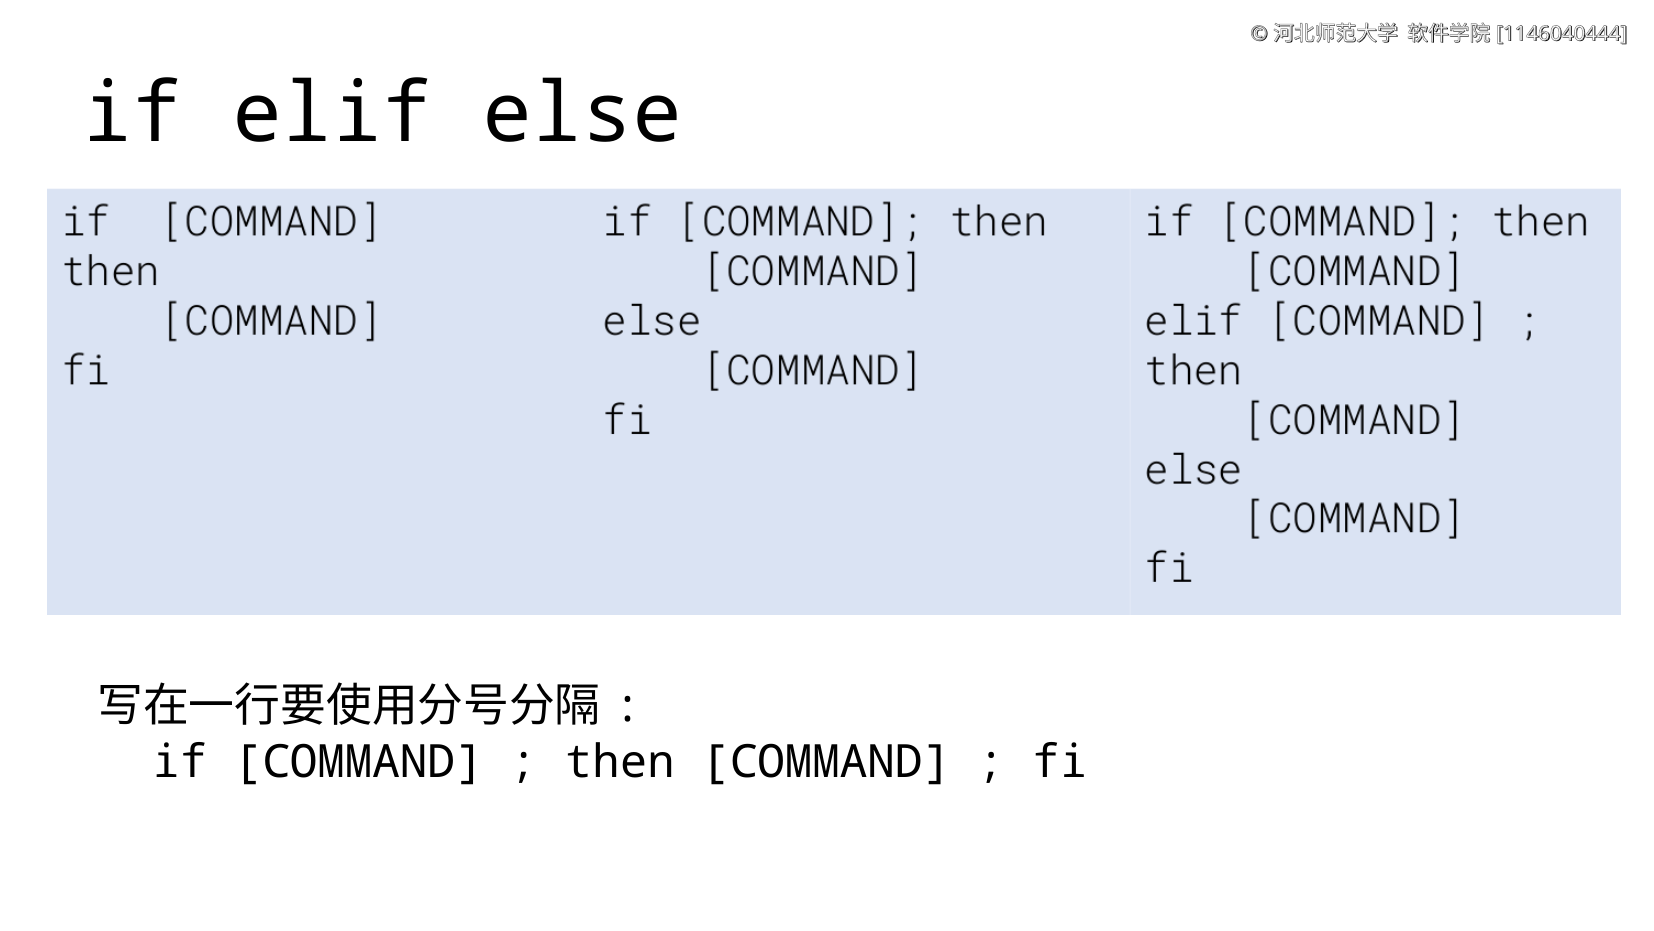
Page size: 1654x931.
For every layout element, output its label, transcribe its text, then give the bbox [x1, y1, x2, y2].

text_box 写在一行要使用分号分隔: if [COMMAND] ; then [COMMAND] ; fi [82, 661, 1501, 802]
title if elif else [82, 37, 1571, 188]
picture [47, 188, 1621, 615]
